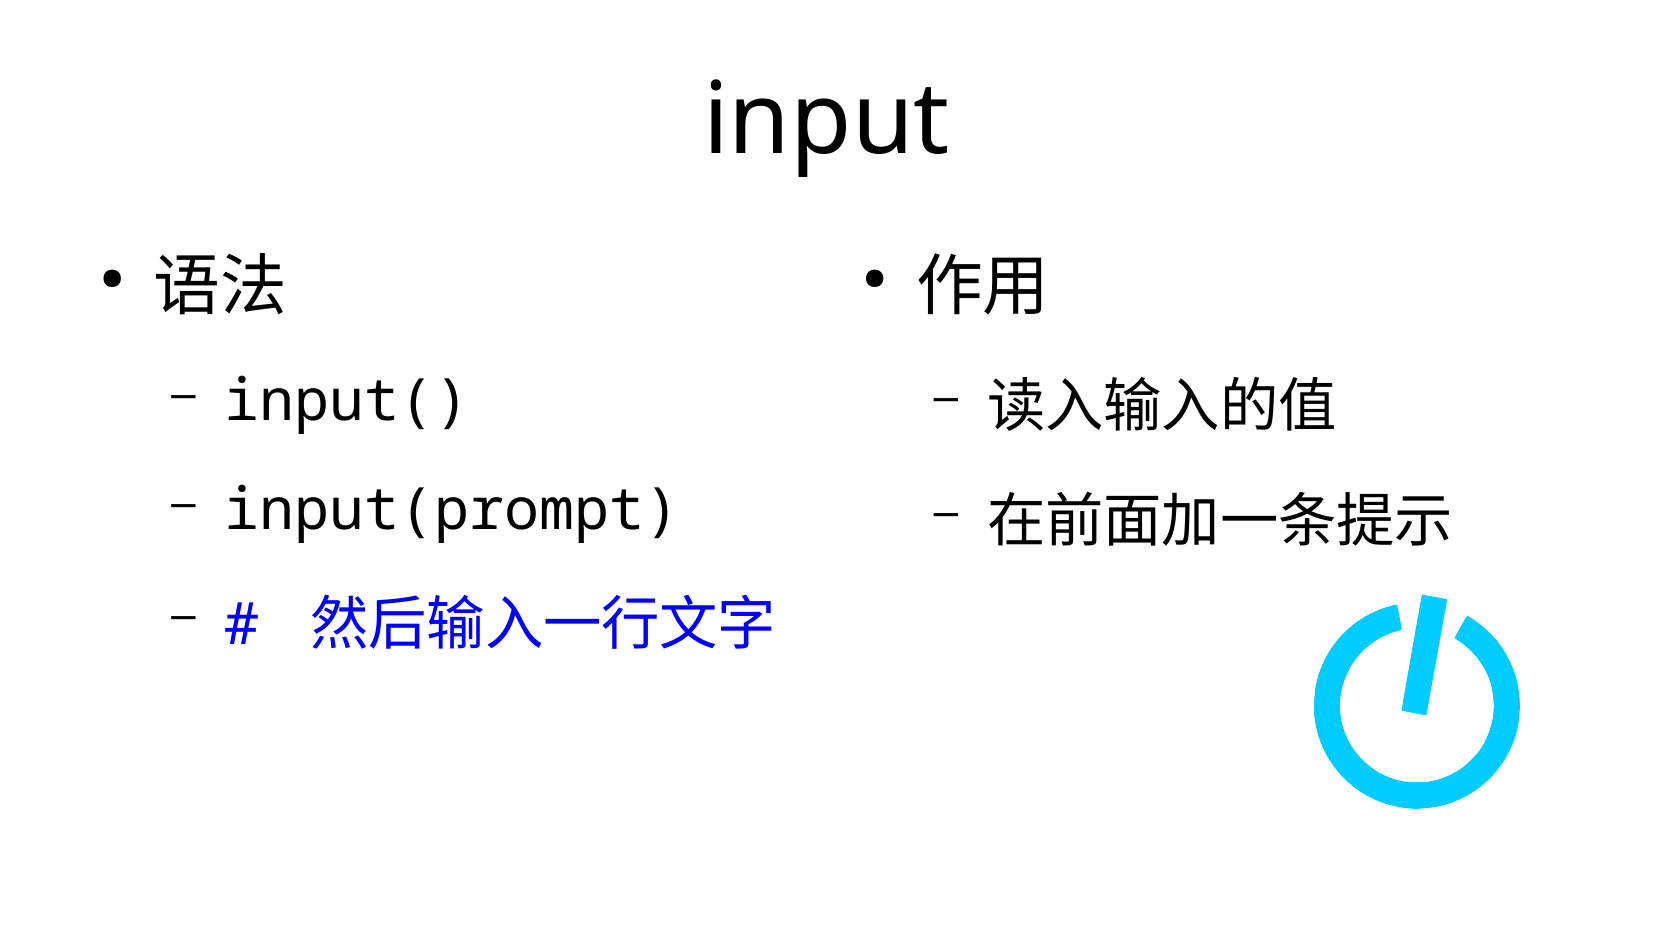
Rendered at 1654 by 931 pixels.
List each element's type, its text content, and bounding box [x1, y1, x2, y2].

title input [82, 37, 1571, 193]
list 语法 input() input(prompt) # 然后输入一行文字 [82, 217, 809, 758]
list 作用 读入输入的值 在前面加一条提示 [845, 217, 1572, 758]
